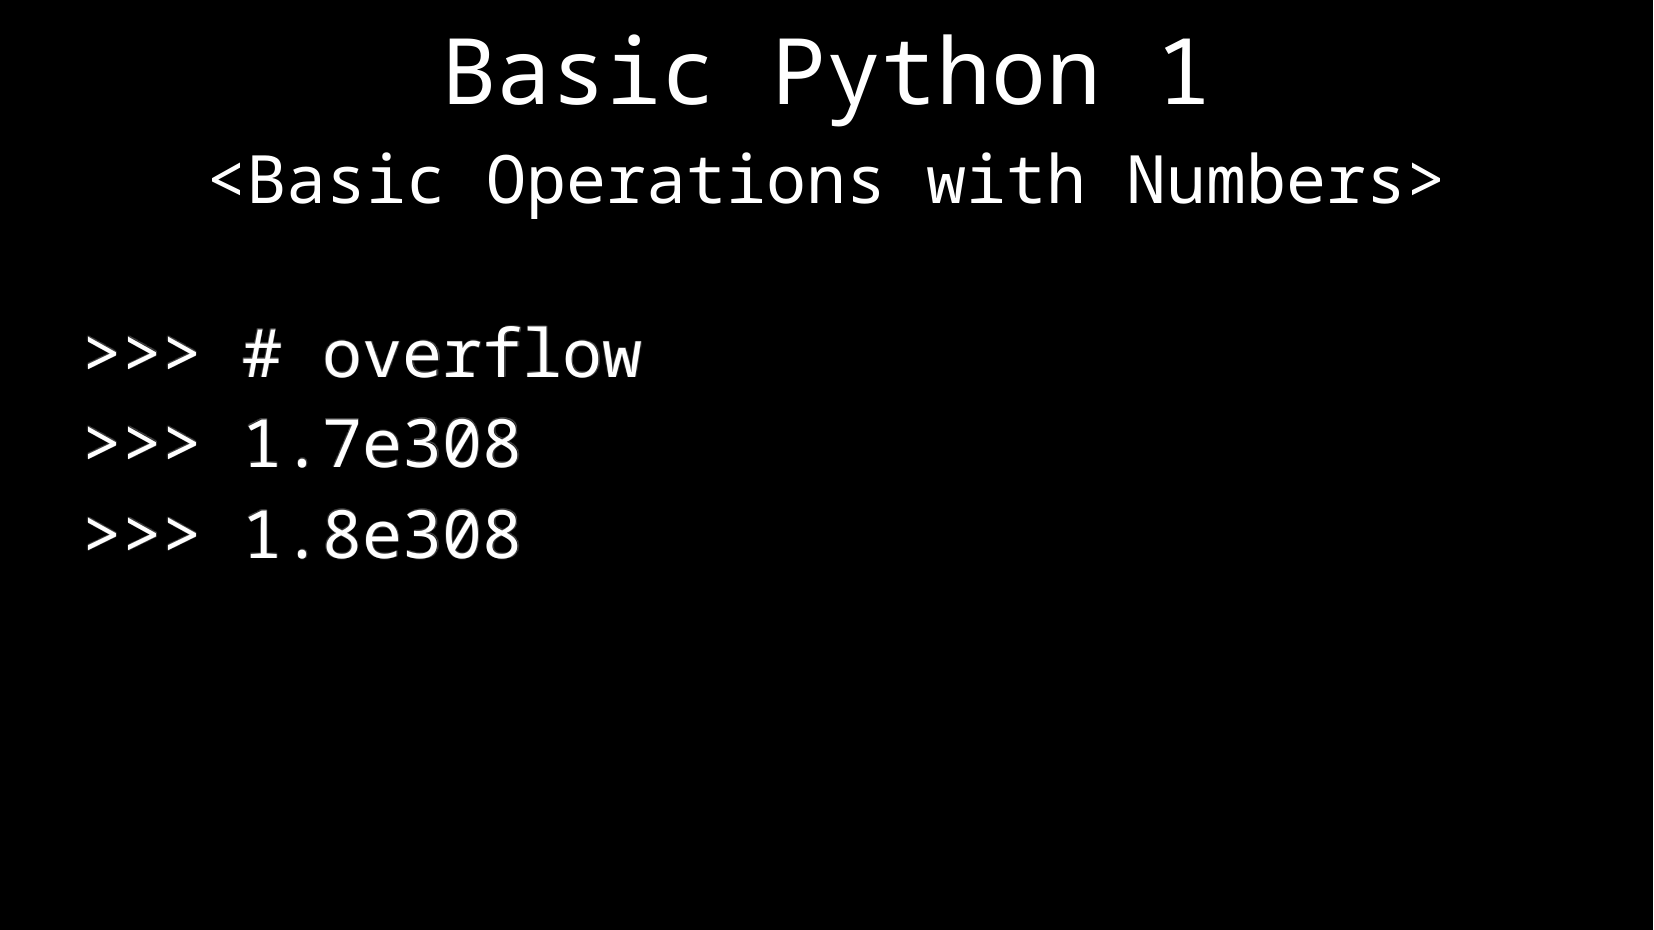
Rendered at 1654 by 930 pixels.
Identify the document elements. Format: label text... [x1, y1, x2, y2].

subtitle >>> # overflow >>> 1.7e308 >>> 1.8e308 [82, 217, 1571, 757]
title Basic Python 1 <Basic Operations with Numbers> [82, 35, 1571, 194]
